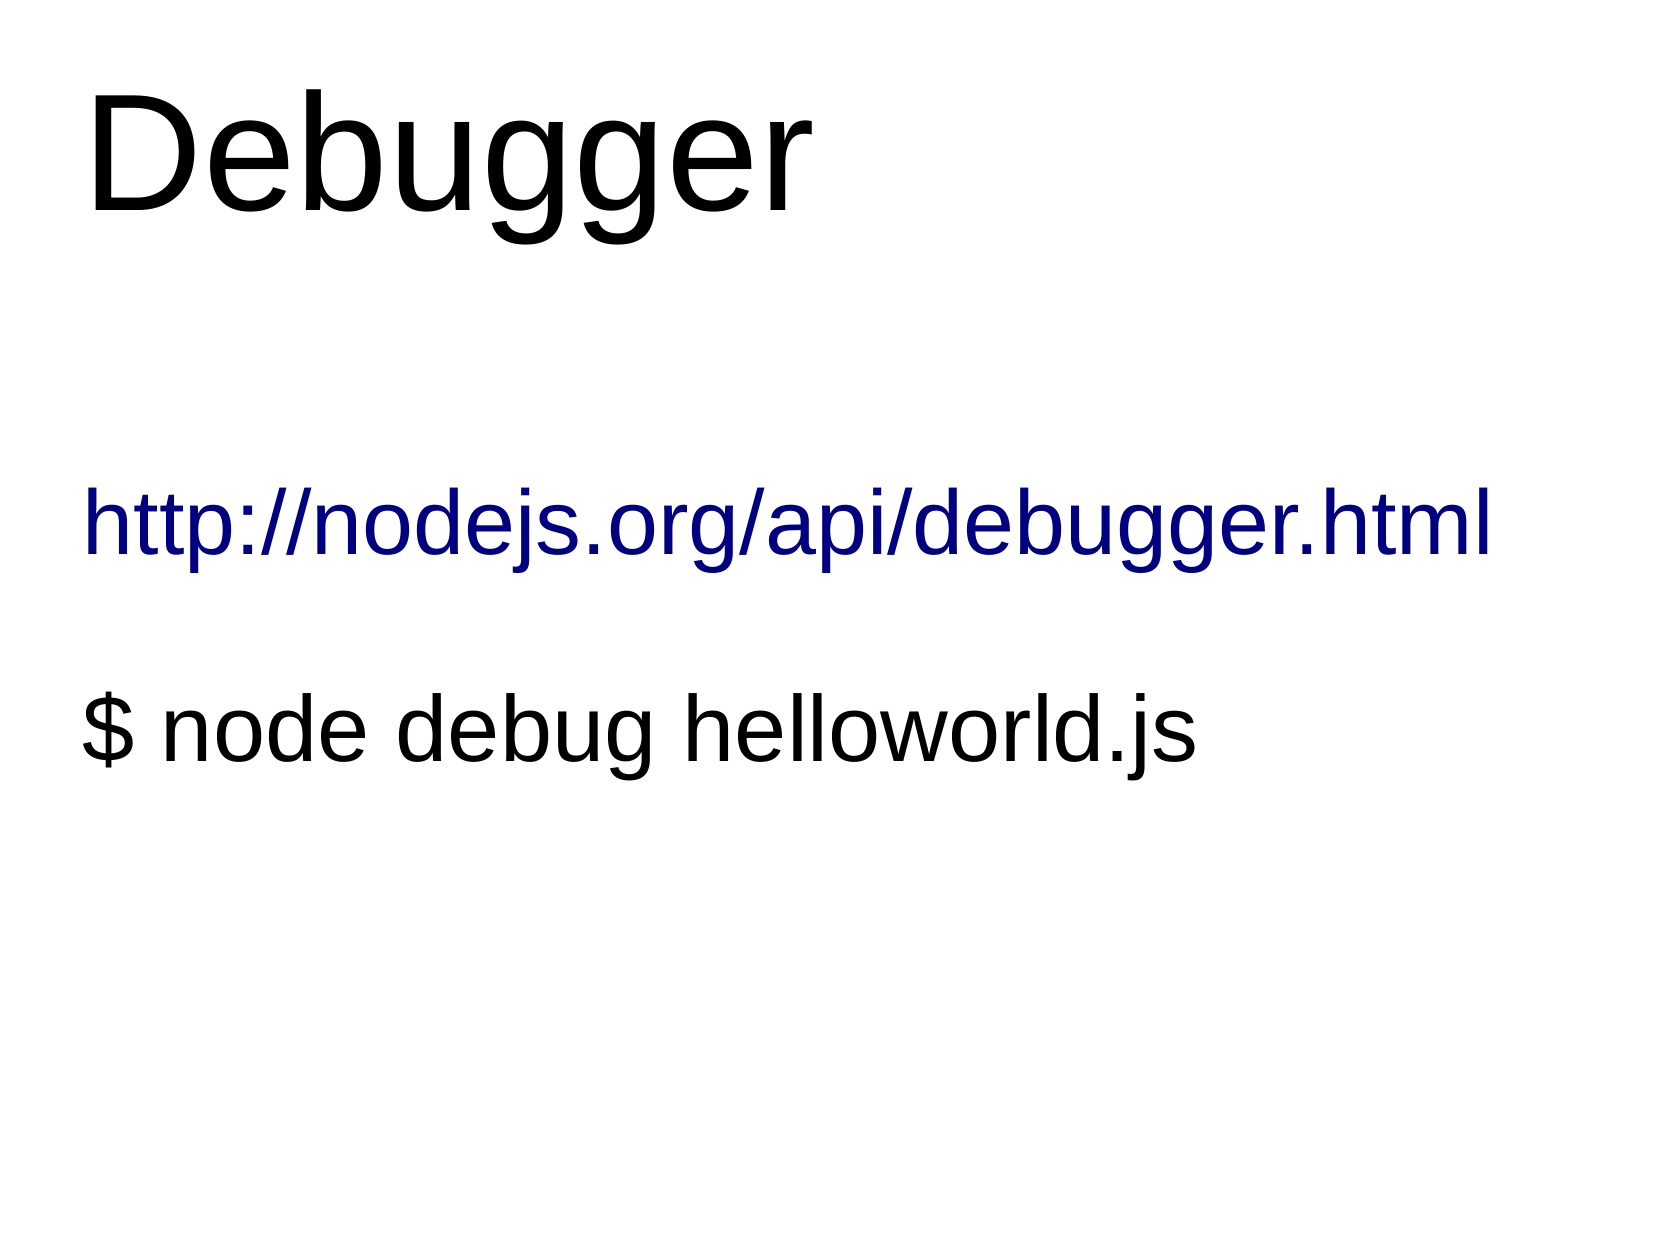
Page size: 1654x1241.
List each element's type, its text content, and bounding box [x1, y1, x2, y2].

subtitle http://nodejs.org/api/debugger.html $ node debug helloworld.js [82, 266, 1538, 987]
title Debugger [82, 49, 1571, 257]
